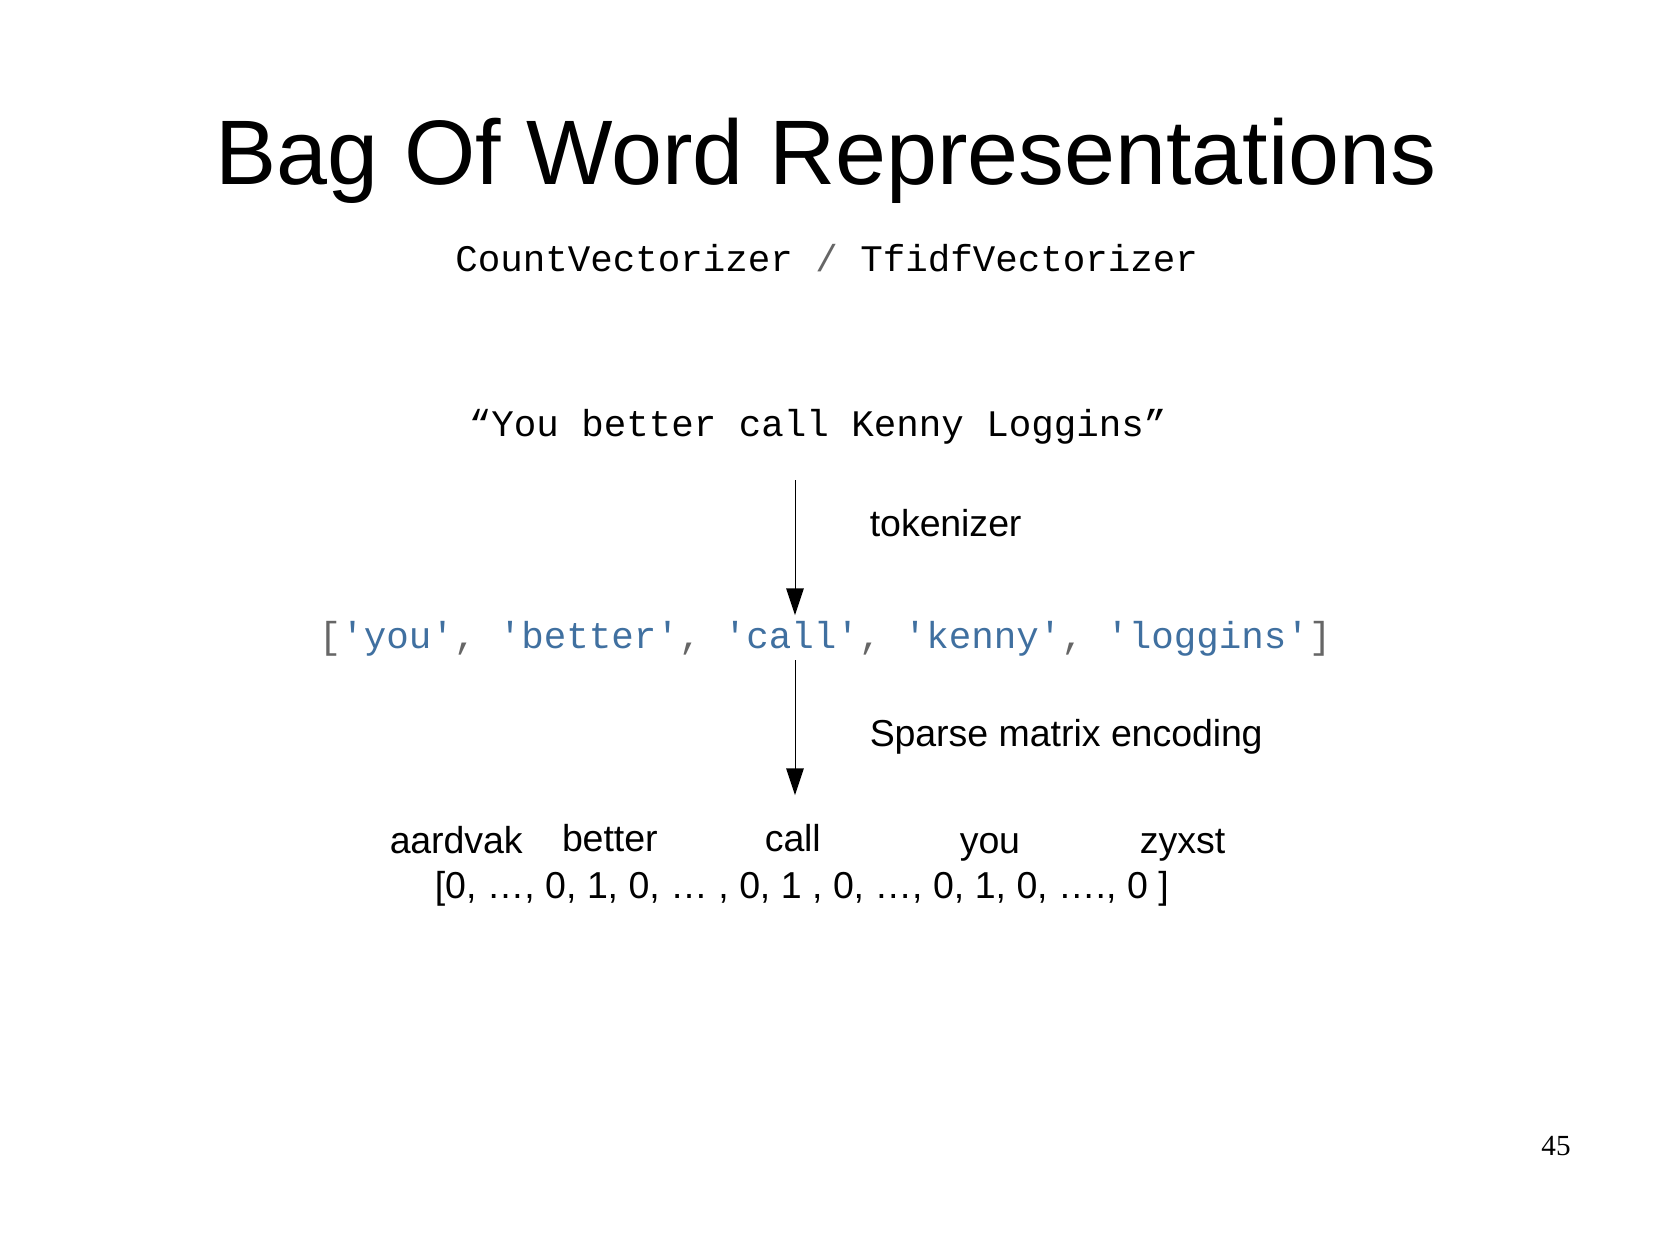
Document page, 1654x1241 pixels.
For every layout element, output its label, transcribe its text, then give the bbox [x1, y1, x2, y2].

text_box better [547, 810, 698, 871]
text_box CountVectorizer / TfidfVectorizer [455, 240, 1199, 283]
text_box “You better call Kenny Loggins” [465, 405, 1171, 448]
text_box zyxst [1125, 811, 1261, 869]
text_box call [750, 810, 871, 896]
text_box you [945, 811, 1125, 869]
text_box [0, …, 0, 1, 0, … , 0, 1 , 0, …, 0, 1, 0, …., 0 ] [420, 856, 1186, 914]
text_box tokenizer [855, 495, 1111, 552]
text_box aardvak [375, 811, 541, 869]
text_box ['you', 'better', 'call', 'kenny', 'loggins'] [315, 617, 1336, 661]
title Bag Of Word Representations [82, 49, 1571, 257]
text_box Sparse matrix encoding [855, 705, 1321, 762]
